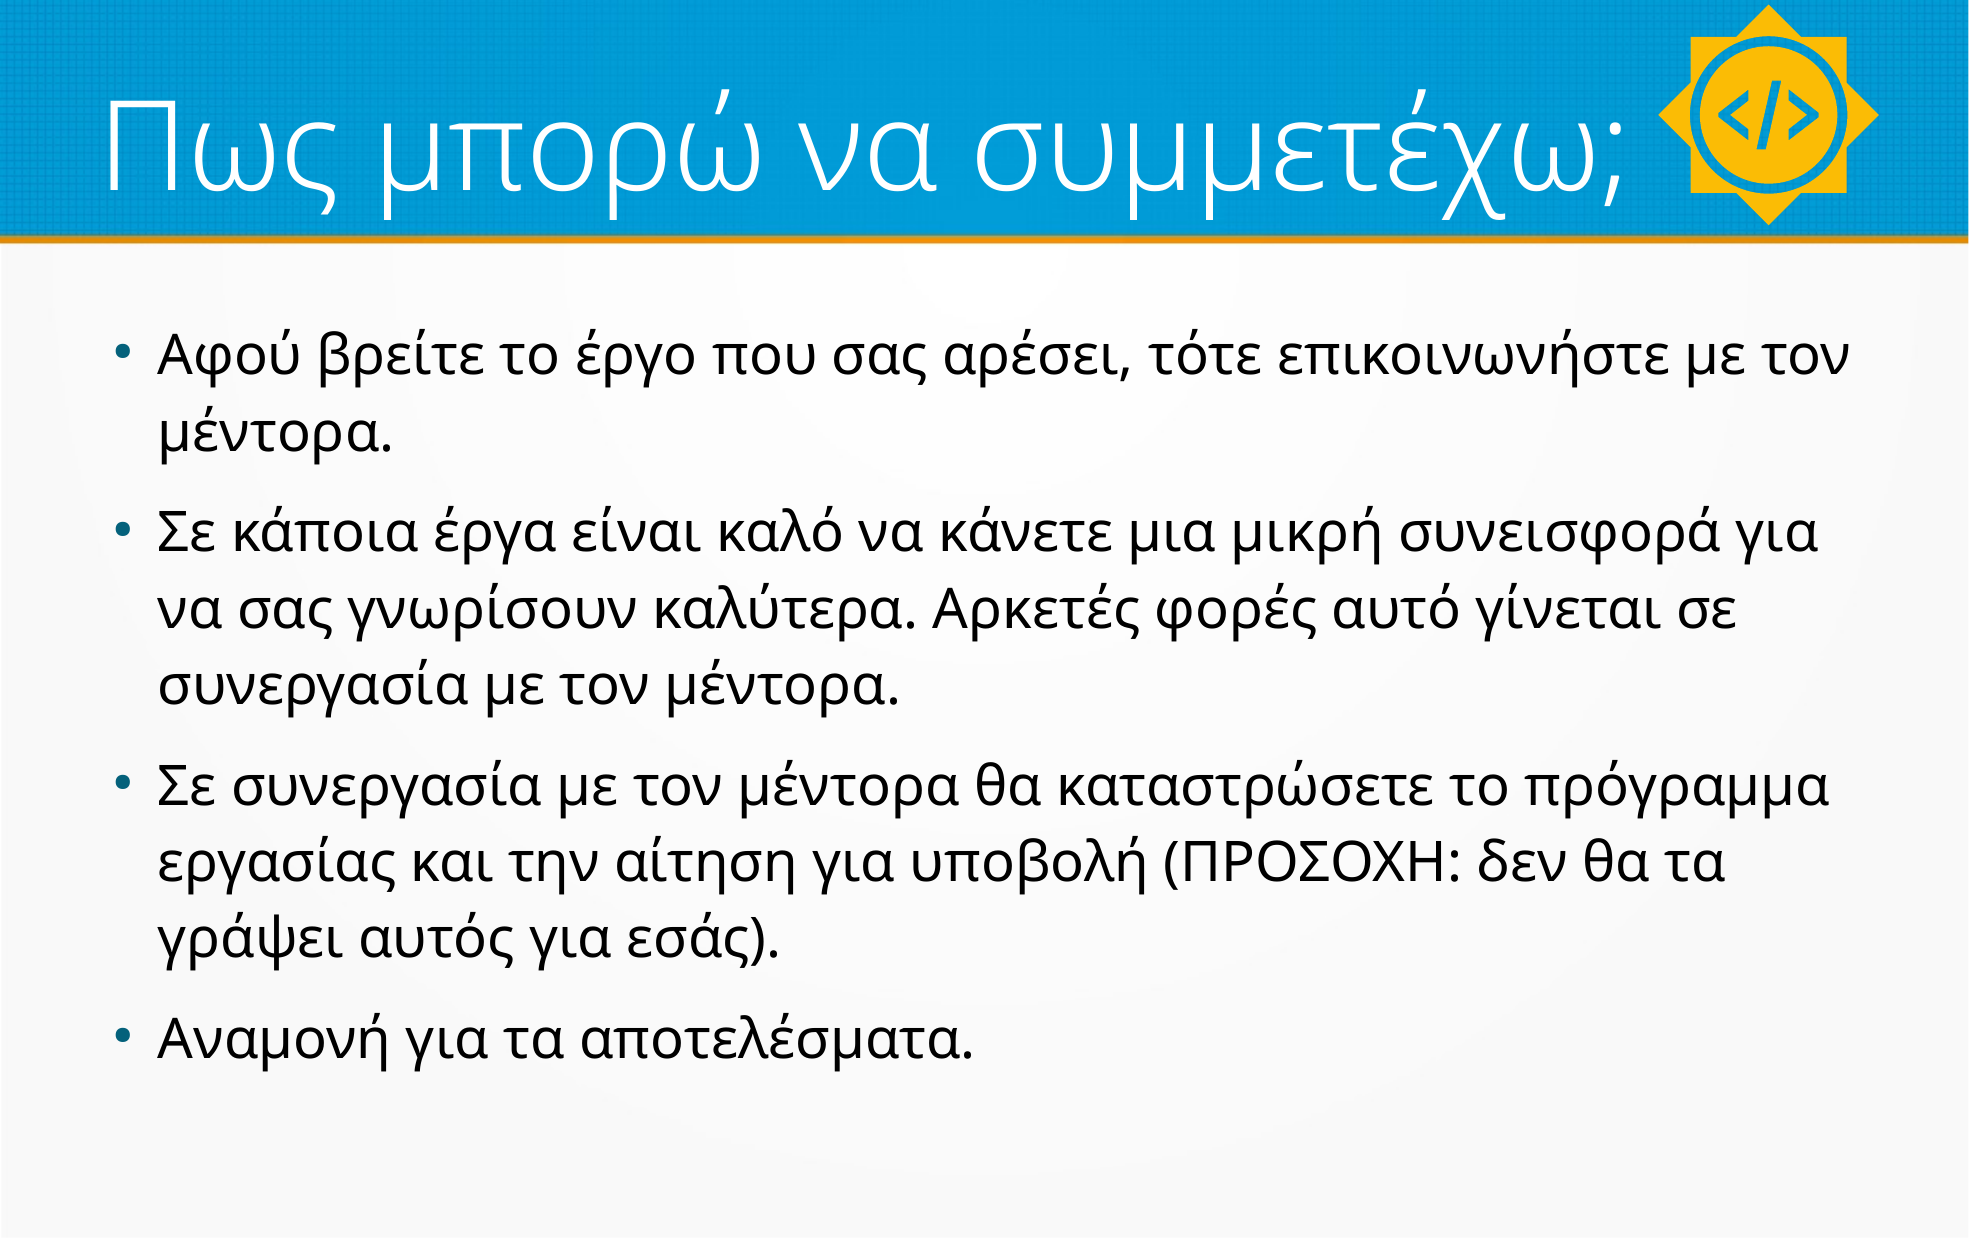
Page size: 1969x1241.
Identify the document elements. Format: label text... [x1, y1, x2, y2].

title Πως μπορώ να συμμετέχω; [98, 19, 1647, 227]
picture [1660, 6, 1877, 224]
list Αφού βρείτε το έργο που σας αρέσει, τότε επικοινωνήστε με τον μέντορα. Σε κάποια έργα είναι καλό να κάνετε μια μικρή συνεισφορά για να σας γνωρίσουν καλύτερα. Αρκετές φορές αυτό γίνεται σε συνεργασία με τον μέντορα. Σε συνεργασία με τον μέντορα θα καταστρώσετε το πρόγραμμα εργασίας και την αίτηση για υποβολή (ΠΡΟΣΟΧΗ: δεν θα τα γράψει αυτός για εσάς). Αναμονή για τα αποτελέσματα. [98, 315, 1861, 1081]
picture [0, 233, 1969, 1241]
